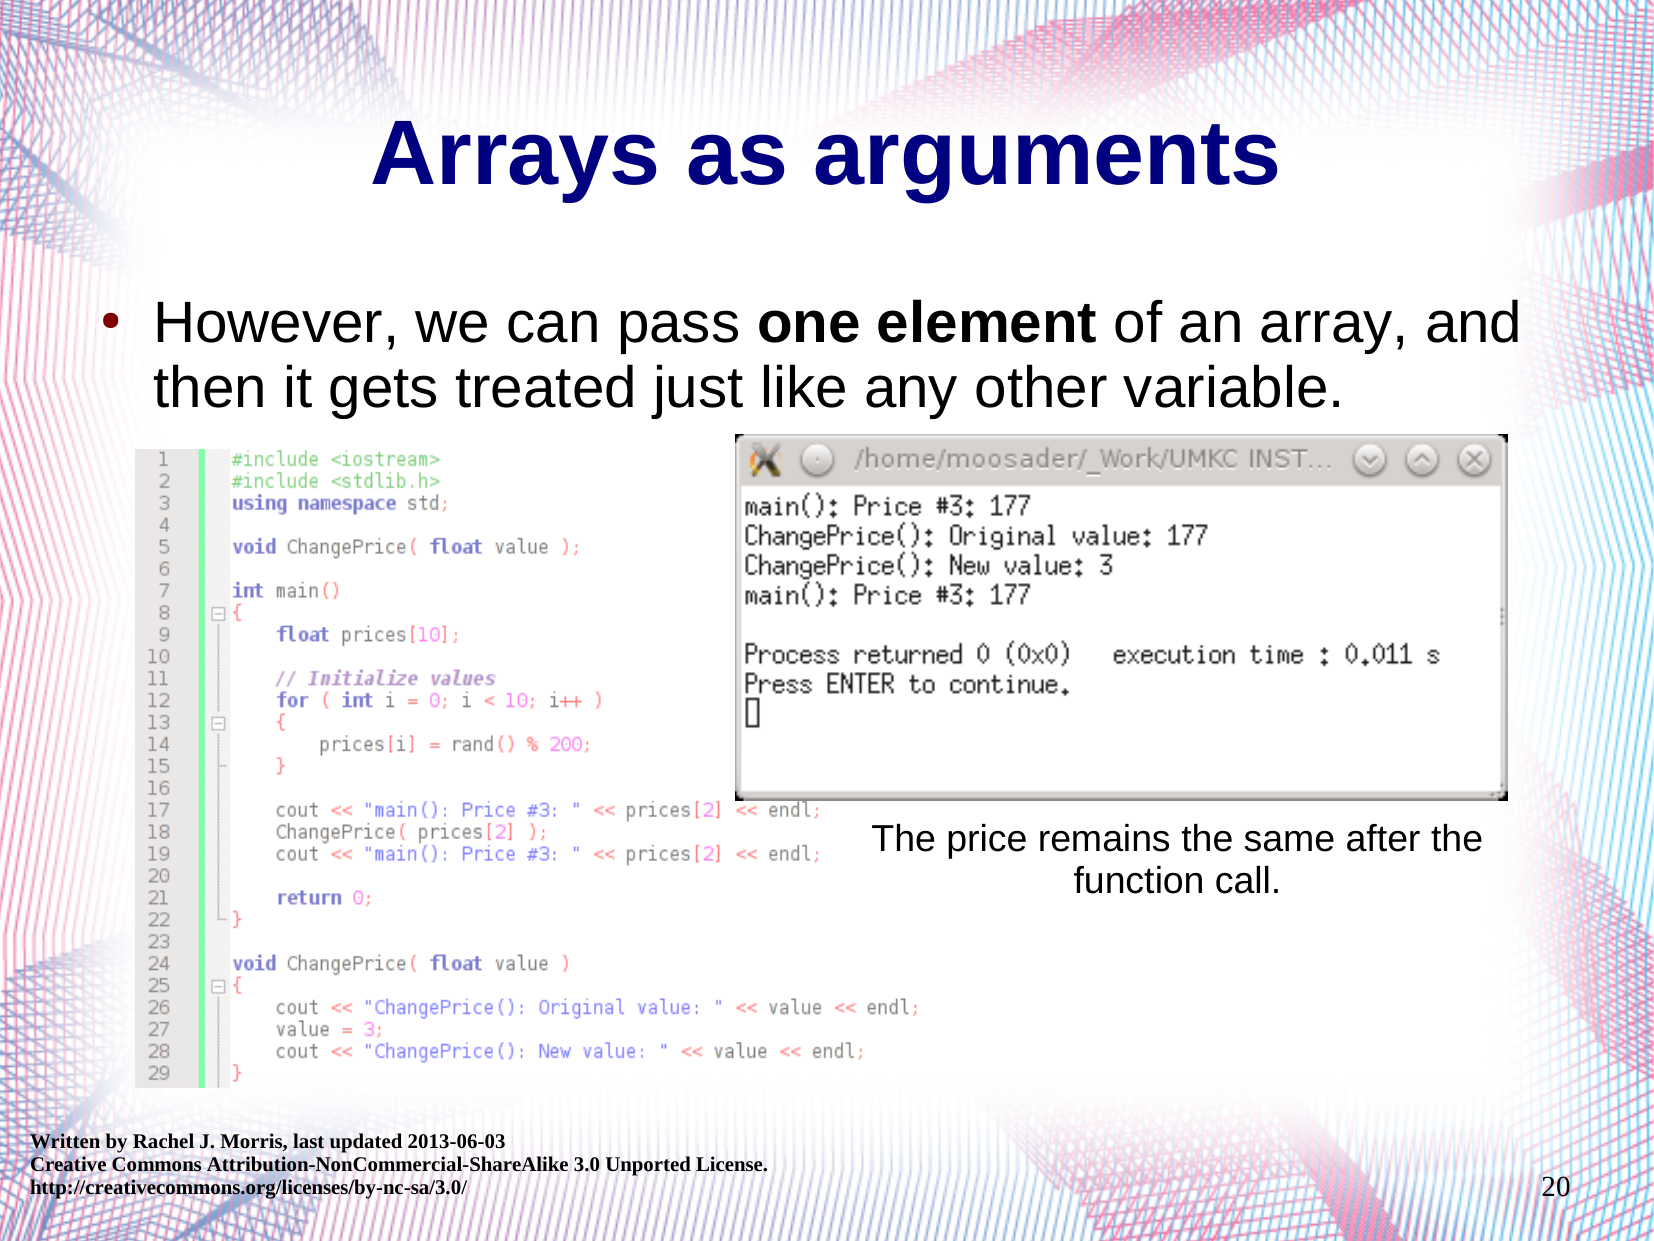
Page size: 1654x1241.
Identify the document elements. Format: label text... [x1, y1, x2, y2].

title Arrays as arguments [82, 49, 1571, 257]
text_box The price remains the same after the function call. [855, 810, 1501, 909]
picture [0, 0, 1654, 1241]
list However, we can pass one element of an array, and then it gets treated just like any other variable. [82, 290, 1571, 1010]
